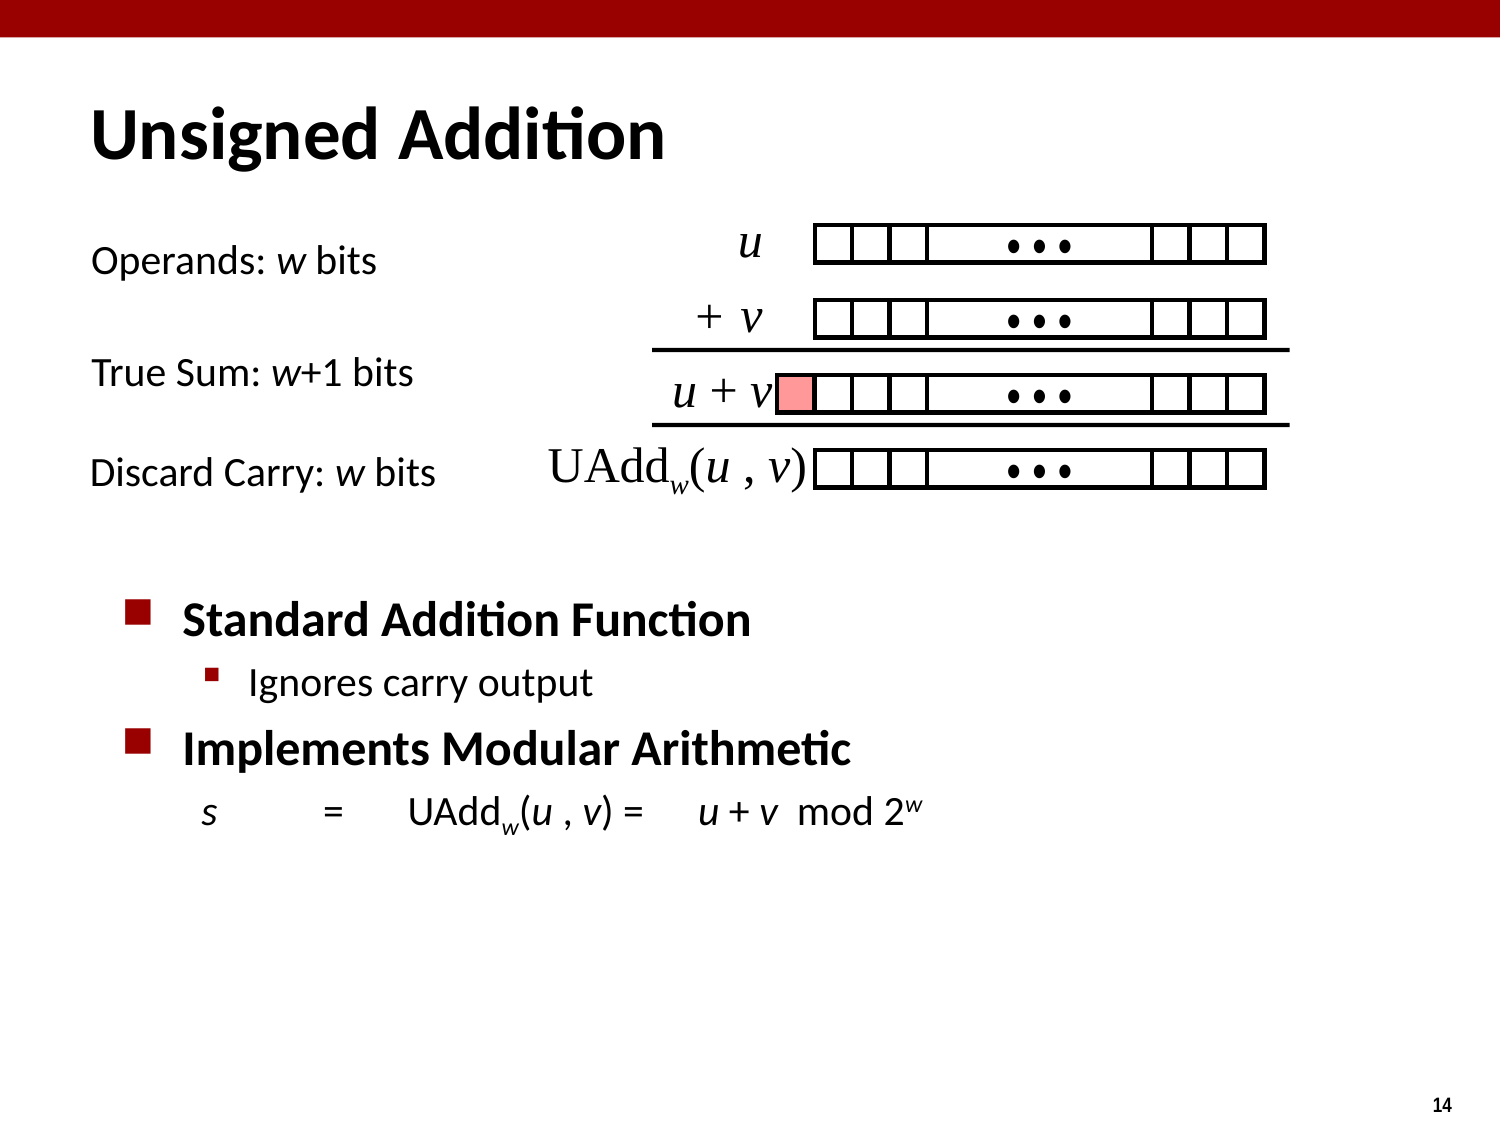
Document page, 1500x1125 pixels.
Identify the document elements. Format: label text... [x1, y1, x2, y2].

text_box v [725, 274, 778, 347]
text_box [1152, 299, 1265, 338]
text_box [822, 450, 927, 488]
text_box [788, 375, 927, 413]
text_box [1152, 375, 1265, 413]
text_box u + v [657, 349, 788, 422]
text_box Discard Carry: w bits [75, 437, 475, 503]
text_box Operands: w bits [76, 224, 393, 290]
text_box [814, 224, 927, 263]
text_box u [723, 199, 778, 275]
text_box + [680, 276, 739, 349]
text_box True Sum: w+1 bits [76, 337, 430, 403]
text_box [1152, 450, 1265, 488]
text_box • • • [927, 375, 1152, 413]
text_box [1152, 224, 1265, 263]
title Unsigned Addition [75, 83, 1122, 175]
text_box • • • [927, 224, 1152, 263]
text_box • • • [927, 299, 1152, 338]
text_box • • • [927, 450, 1152, 488]
text_box [814, 299, 927, 338]
list Standard Addition Function Ignores carry output Implements Modular Arithmetic s = UAddw(u , v) = u + v mod 2w [111, 579, 957, 850]
text_box UAddw(u , v) [532, 424, 822, 509]
